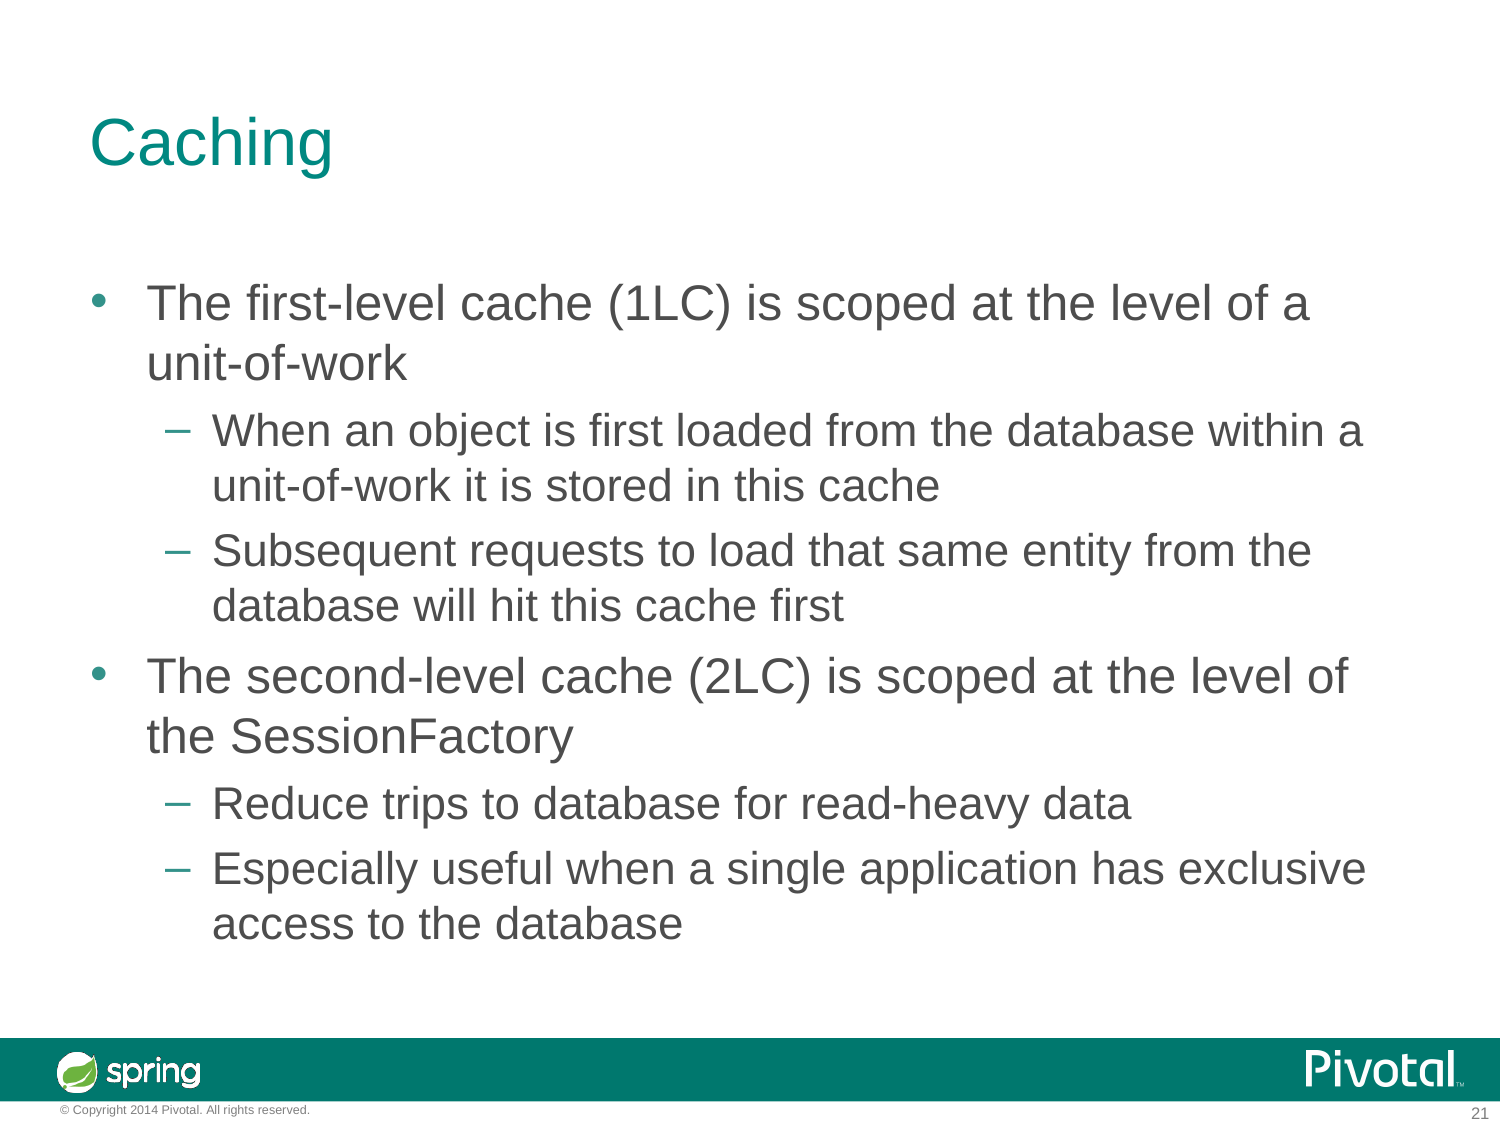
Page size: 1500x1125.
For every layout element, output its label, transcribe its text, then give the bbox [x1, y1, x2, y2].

picture [32, 1041, 210, 1103]
title Caching [75, 45, 1426, 233]
list The first-level cache (1LC) is scoped at the level of a unit-of-work When an object is first loaded from the database within a unit-of-work it is stored in this cache Subsequent requests to load that same entity from the database will hit this cache first The second-level cache (2LC) is scoped at the level of the SessionFactory Reduce trips to database for read-heavy data Especially useful when a single application has exclusive access to the database [75, 262, 1426, 1017]
picture [1306, 1050, 1464, 1087]
